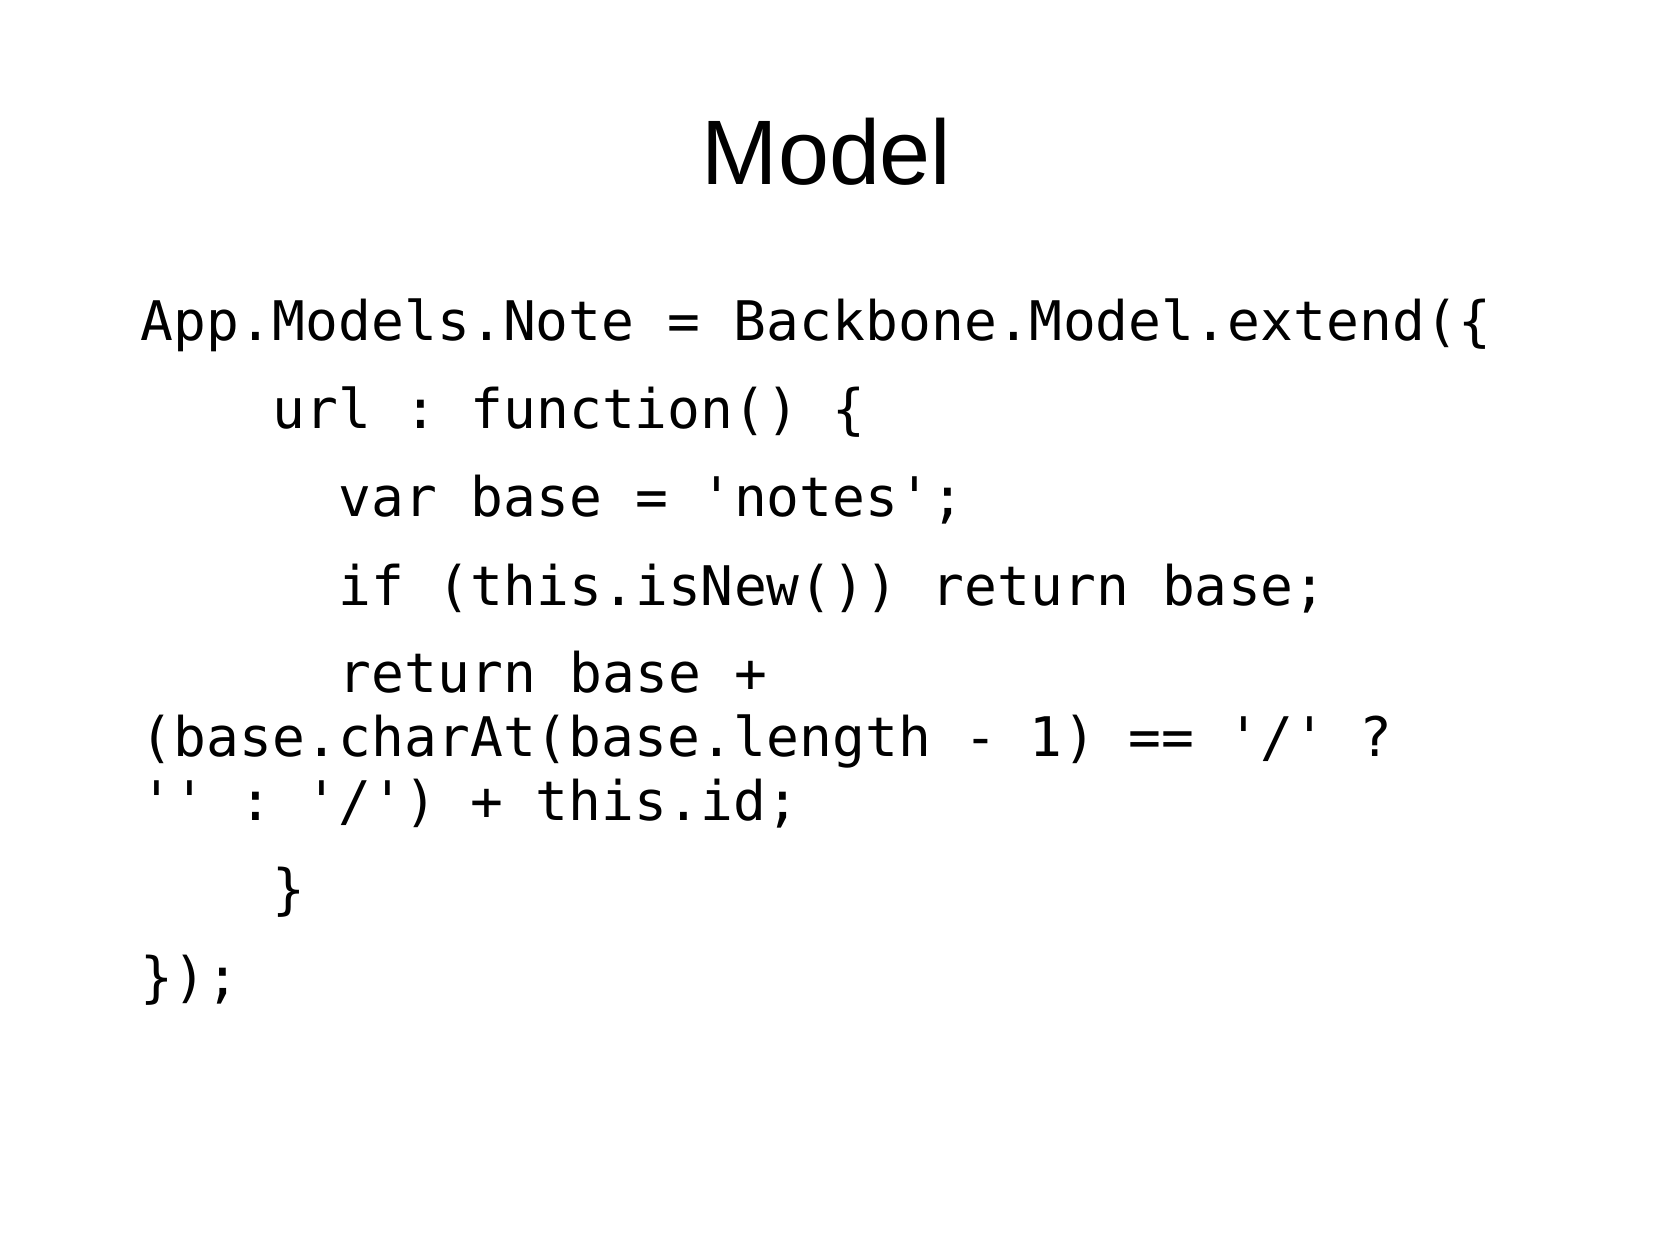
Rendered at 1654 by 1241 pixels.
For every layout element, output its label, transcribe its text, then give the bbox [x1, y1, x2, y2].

list App.Models.Note = Backbone.Model.extend({ url : function() { var base = 'notes'; if (this.isNew()) return base; return base + (base.charAt(base.length - 1) == '/' ? '' : '/') + this.id; } }); [82, 290, 1538, 1010]
title Model [82, 49, 1571, 257]
